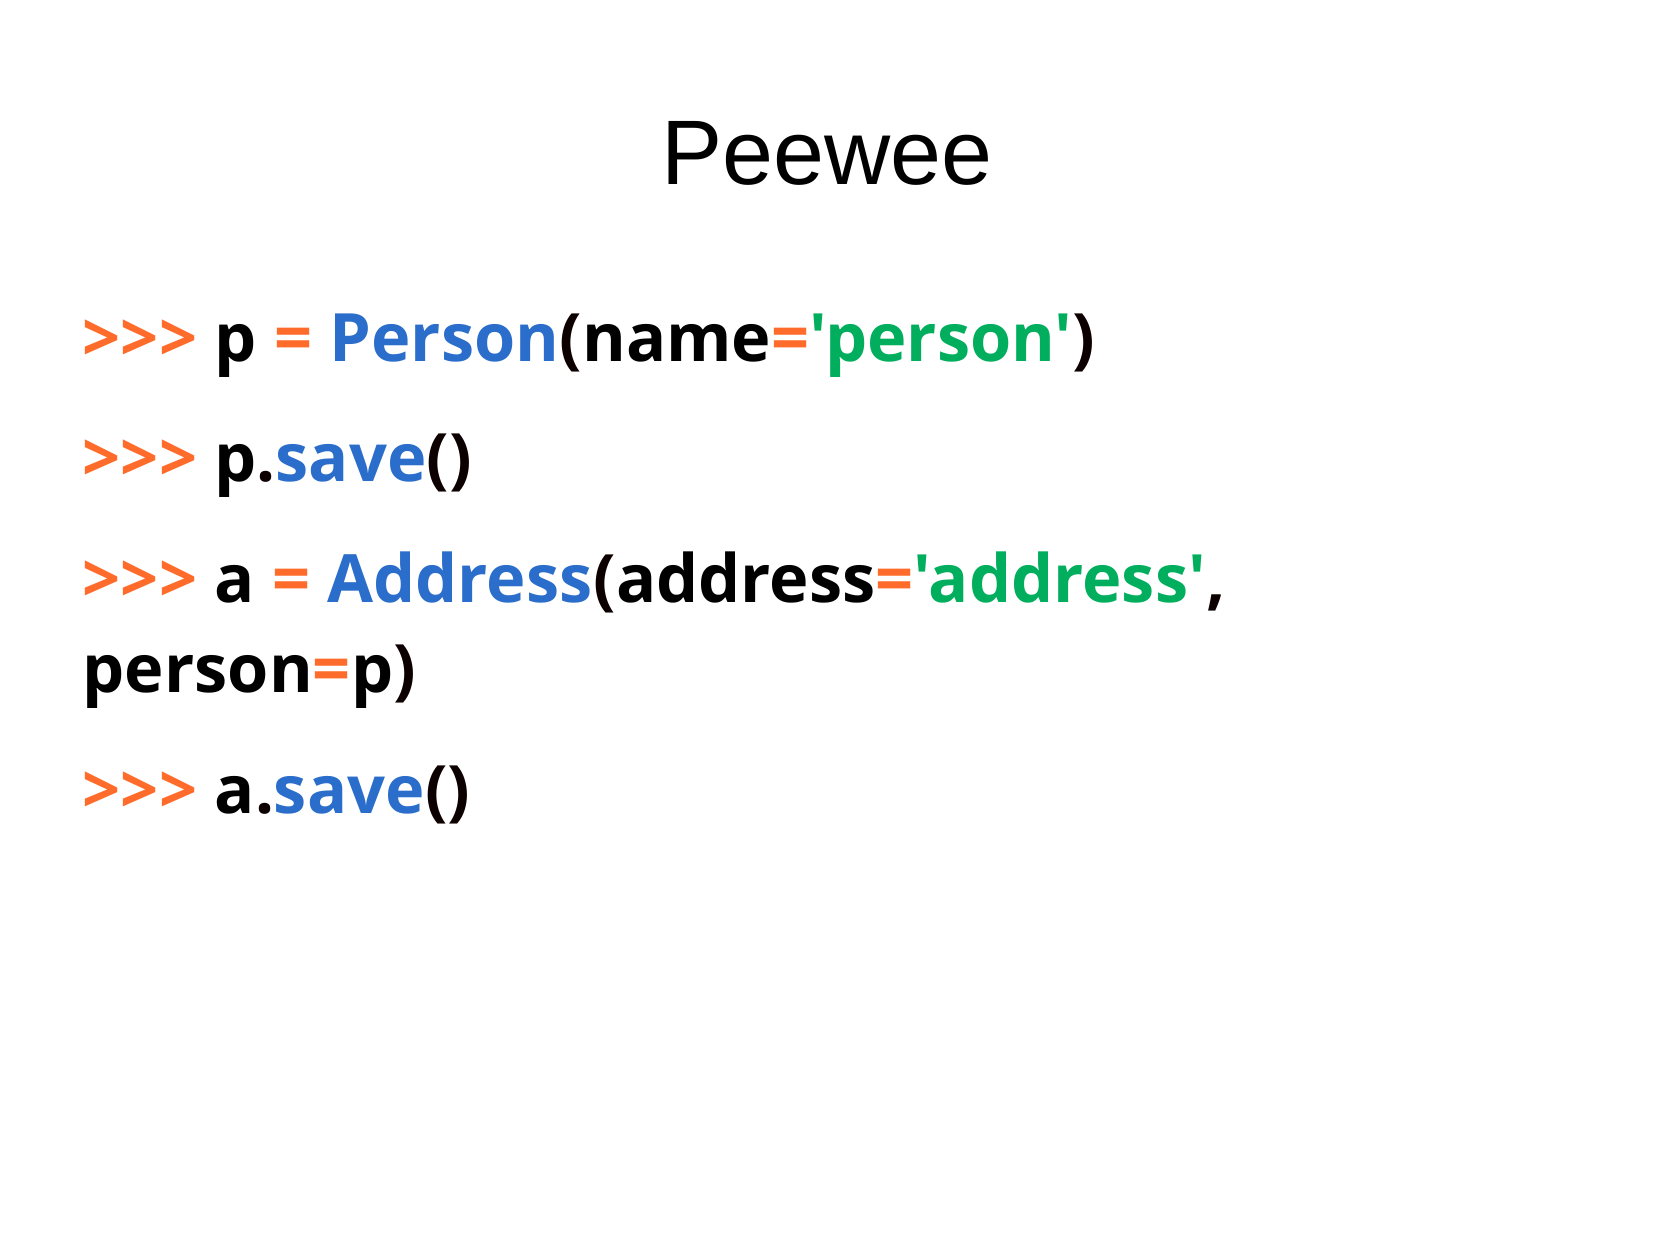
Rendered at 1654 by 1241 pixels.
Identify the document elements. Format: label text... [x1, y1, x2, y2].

list >>> p = Person(name='person') >>> p.save() >>> a = Address(address='address', person=p) >>> a.save() [82, 290, 1571, 1010]
title Peewee [82, 49, 1571, 257]
